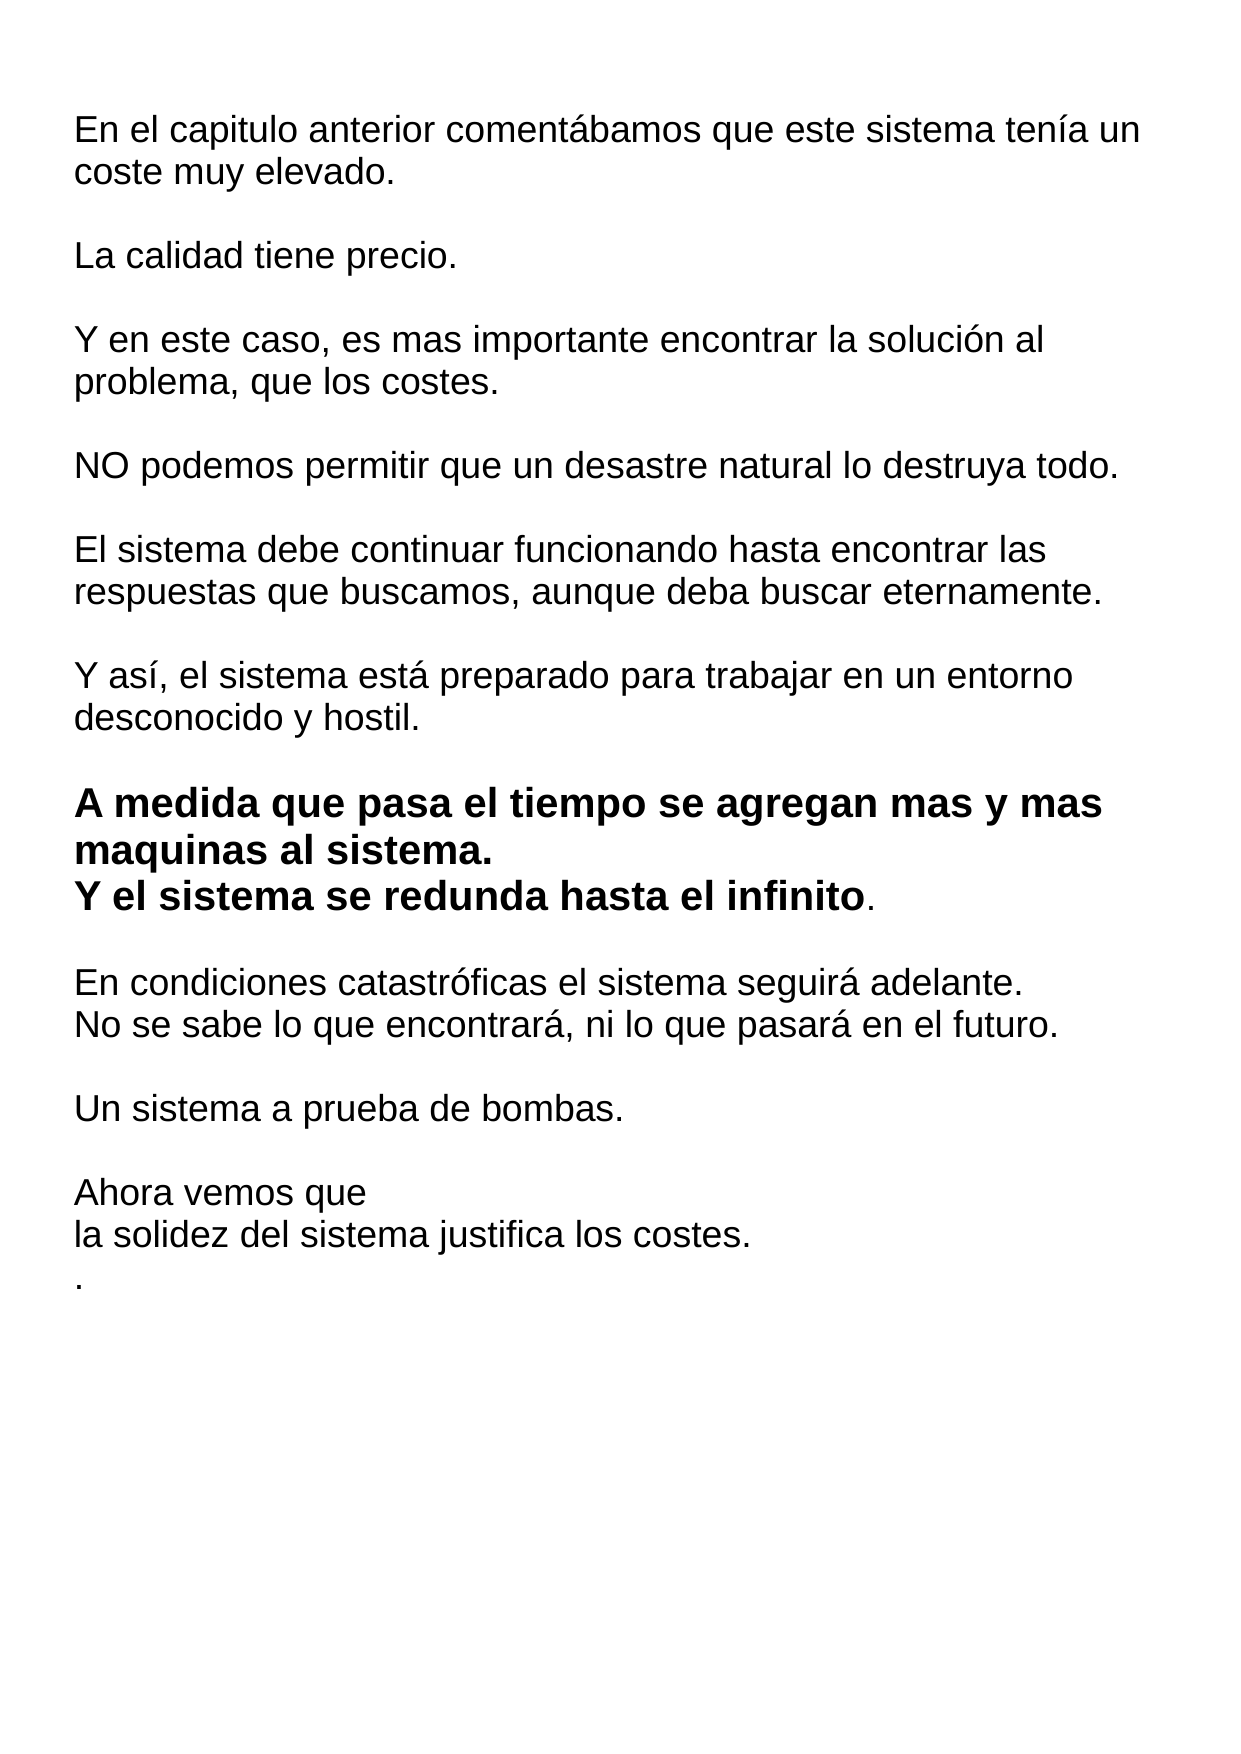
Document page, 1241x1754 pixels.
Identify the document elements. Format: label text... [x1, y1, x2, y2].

text_box En el capitulo anterior comentábamos que este sistema tenía un coste muy elevado. La calidad tiene precio. Y en este caso, es mas importante encontrar la solución al problema, que los costes. NO podemos permitir que un desastre natural lo destruya todo. El sistema debe continuar funcionando hasta encontrar las respuestas que buscamos, aunque deba buscar eternamente. Y así, el sistema está preparado para trabajar en un entorno desconocido y hostil. A medida que pasa el tiempo se agregan mas y mas maquinas al sistema. Y el sistema se redunda hasta el infinito. En condiciones catastróficas el sistema seguirá adelante. No se sabe lo que encontrará, ni lo que pasará en el futuro. Un sistema a prueba de bombas. Ahora vemos que la solidez del sistema justifica los costes. . [59, 59, 1182, 1347]
